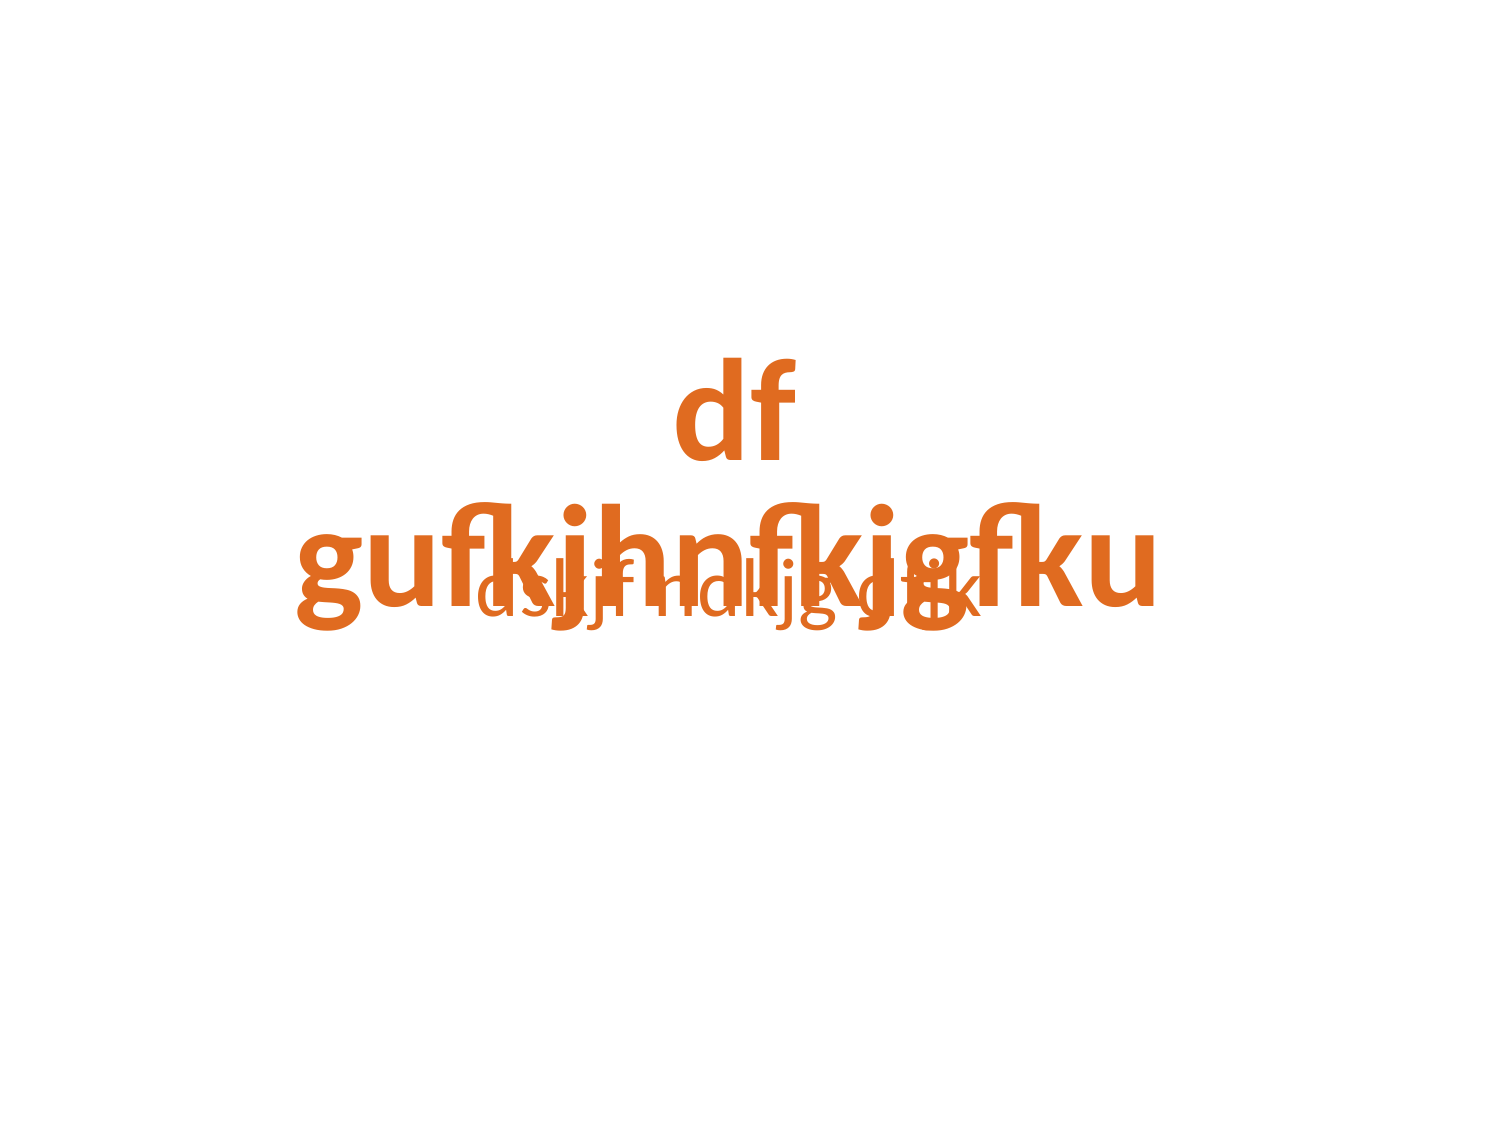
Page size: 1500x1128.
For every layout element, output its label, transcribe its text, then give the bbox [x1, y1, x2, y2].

text_box dskjf ndkjg dfjk [265, 546, 1204, 1016]
text_box df gufkjhnfkjgfku [265, 343, 1204, 546]
